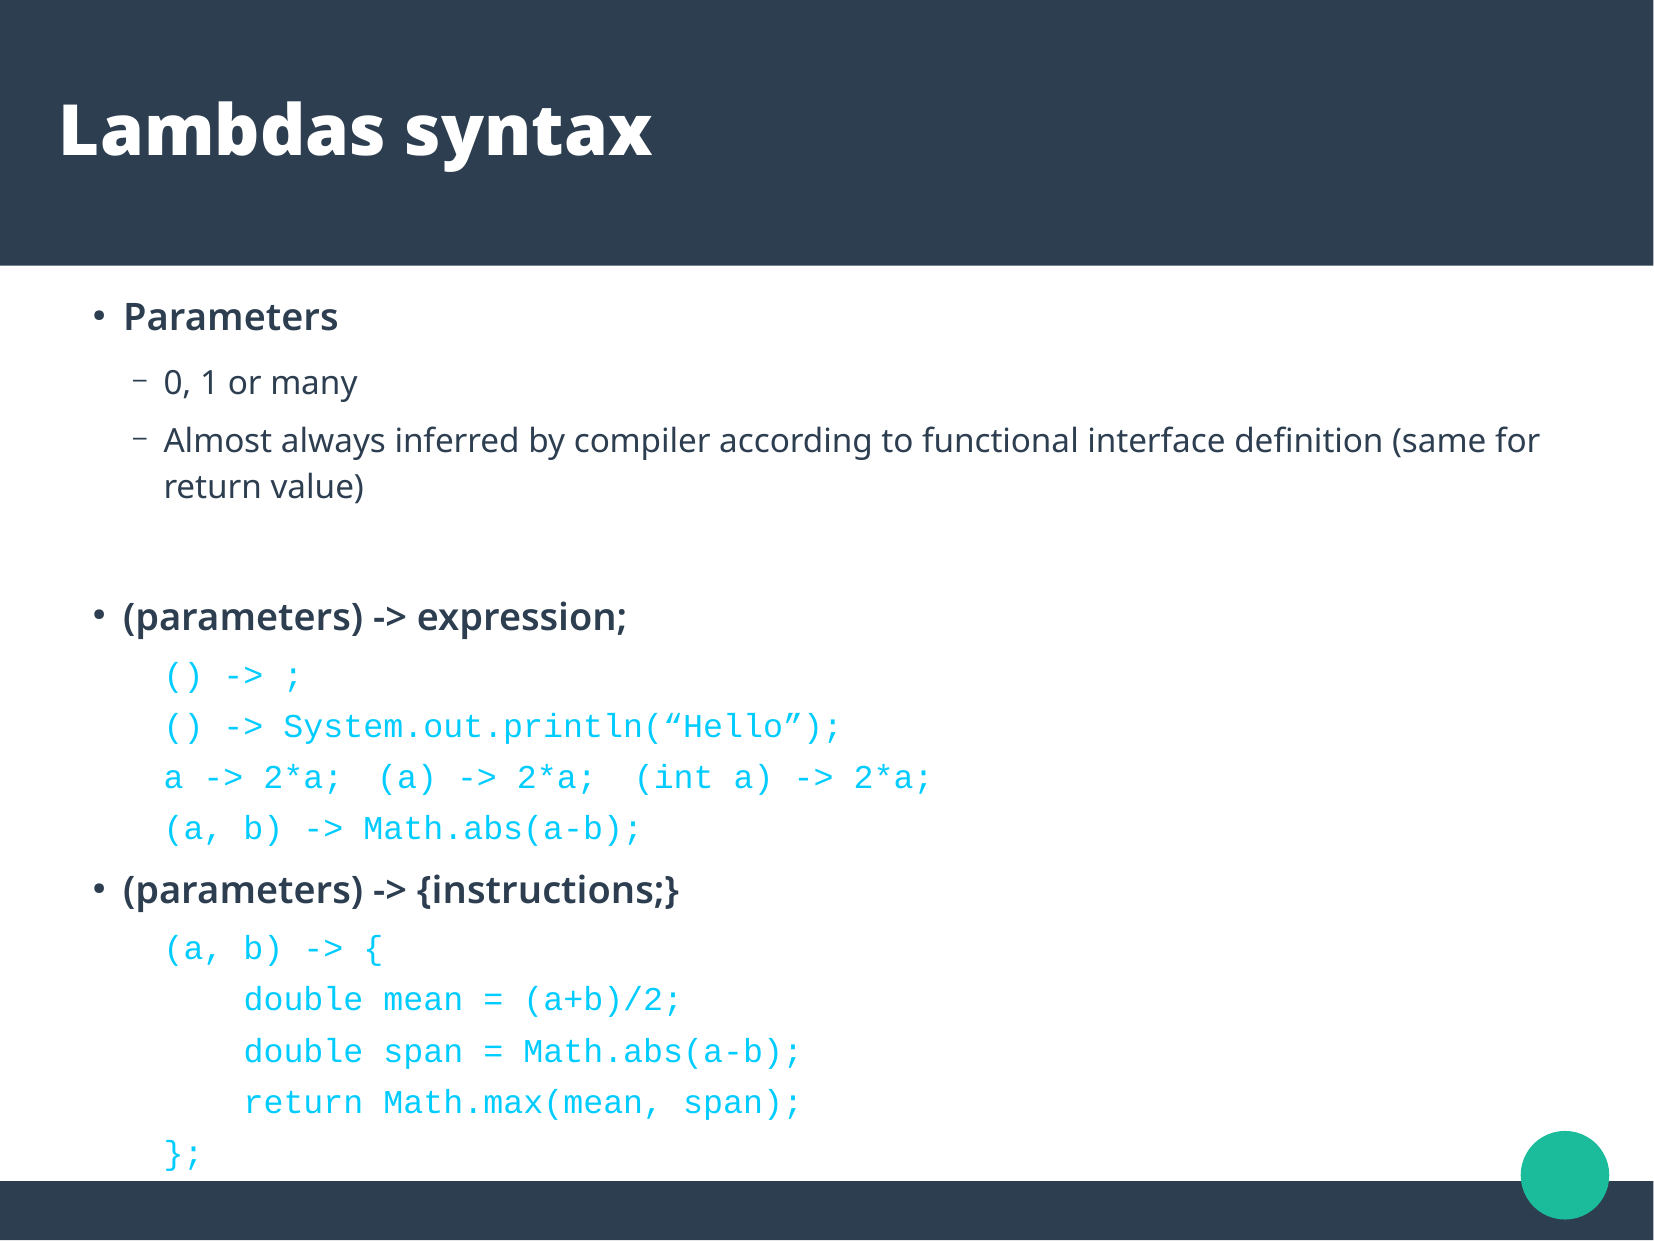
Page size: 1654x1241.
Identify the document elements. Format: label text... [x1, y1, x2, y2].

title Lambdas syntax [59, 49, 1595, 207]
list Parameters 0, 1 or many Almost always inferred by compiler according to functional interface definition (same for return value) (parameters) -> expression; () -> ; () -> System.out.println(“Hello”); a -> 2*a; (a) -> 2*a; (int a) -> 2*a; (a, b) -> Math.abs(a-b); (parameters) -> {instructions;} (a, b) -> { double mean = (a+b)/2; double span = Math.abs(a-b); return Math.max(mean, span); }; [82, 290, 1571, 1186]
